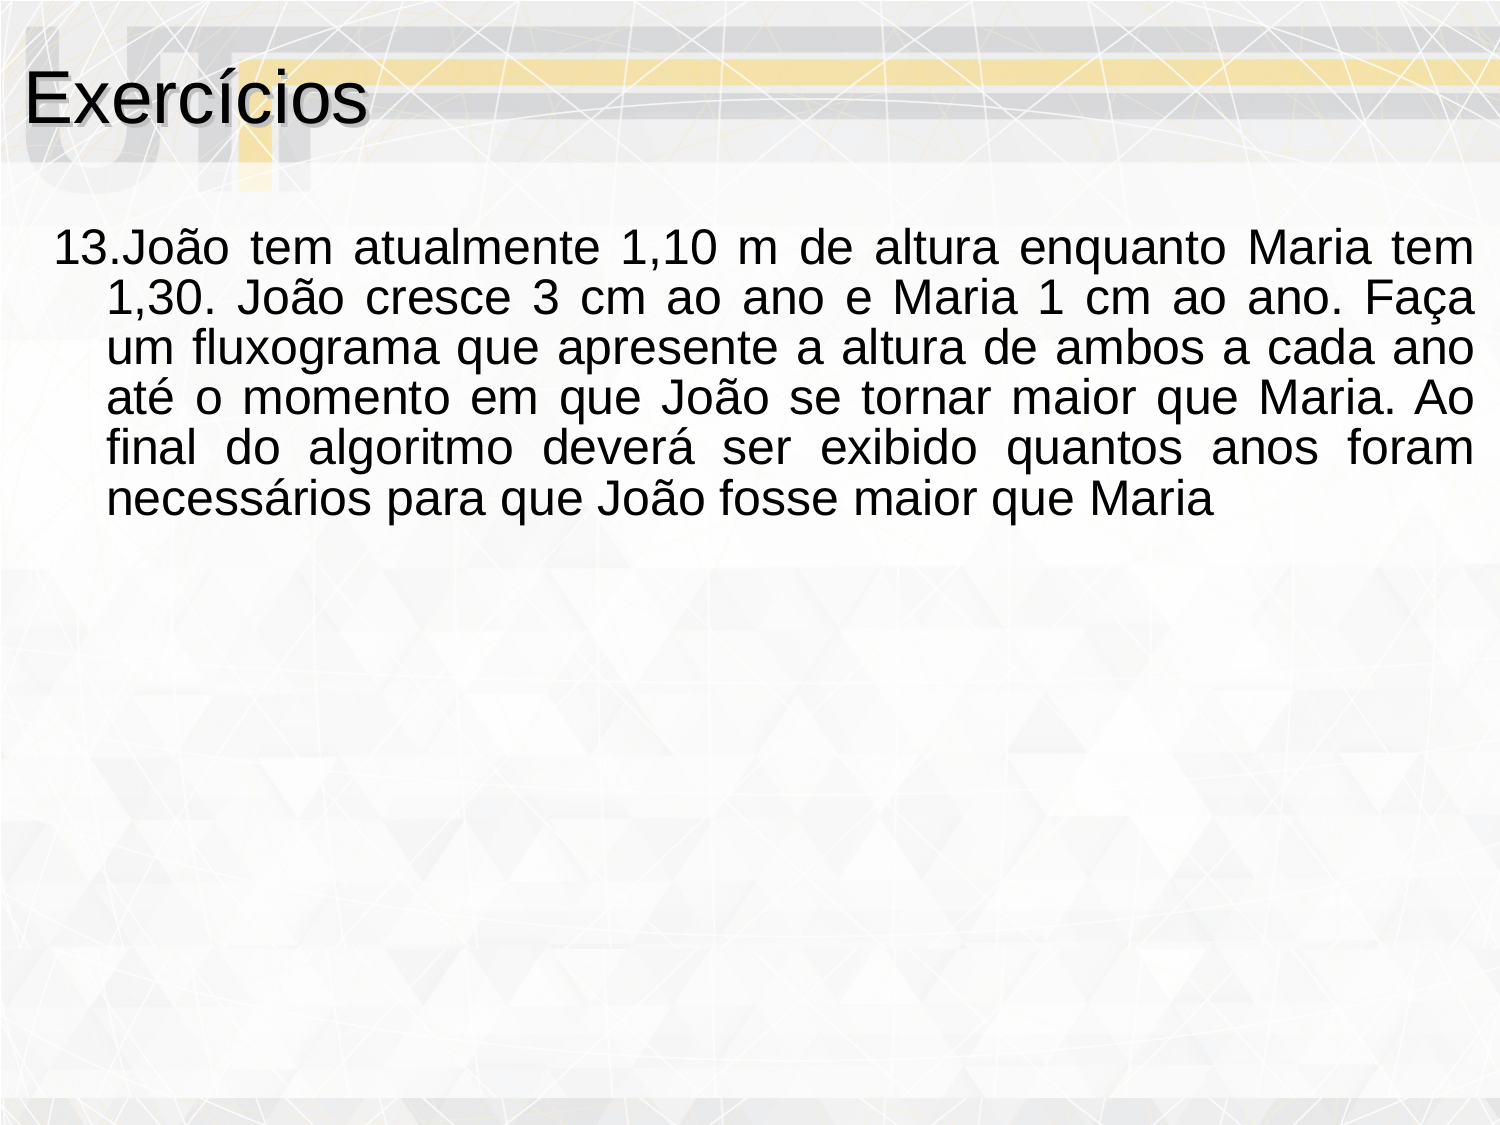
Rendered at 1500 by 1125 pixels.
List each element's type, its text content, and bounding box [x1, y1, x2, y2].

title Exercícios [23, 18, 1489, 178]
list João tem atualmente 1,10 m de altura enquanto Maria tem 1,30. João cresce 3 cm ao ano e Maria 1 cm ao ano. Faça um fluxograma que apresente a altura de ambos a cada ano até o momento em que João se tornar maior que Maria. Ao final do algoritmo deverá ser exibido quantos anos foram necessários para que João fosse maior que Maria [35, 224, 1477, 1087]
table_cell F [1, 1, 1500, 1125]
